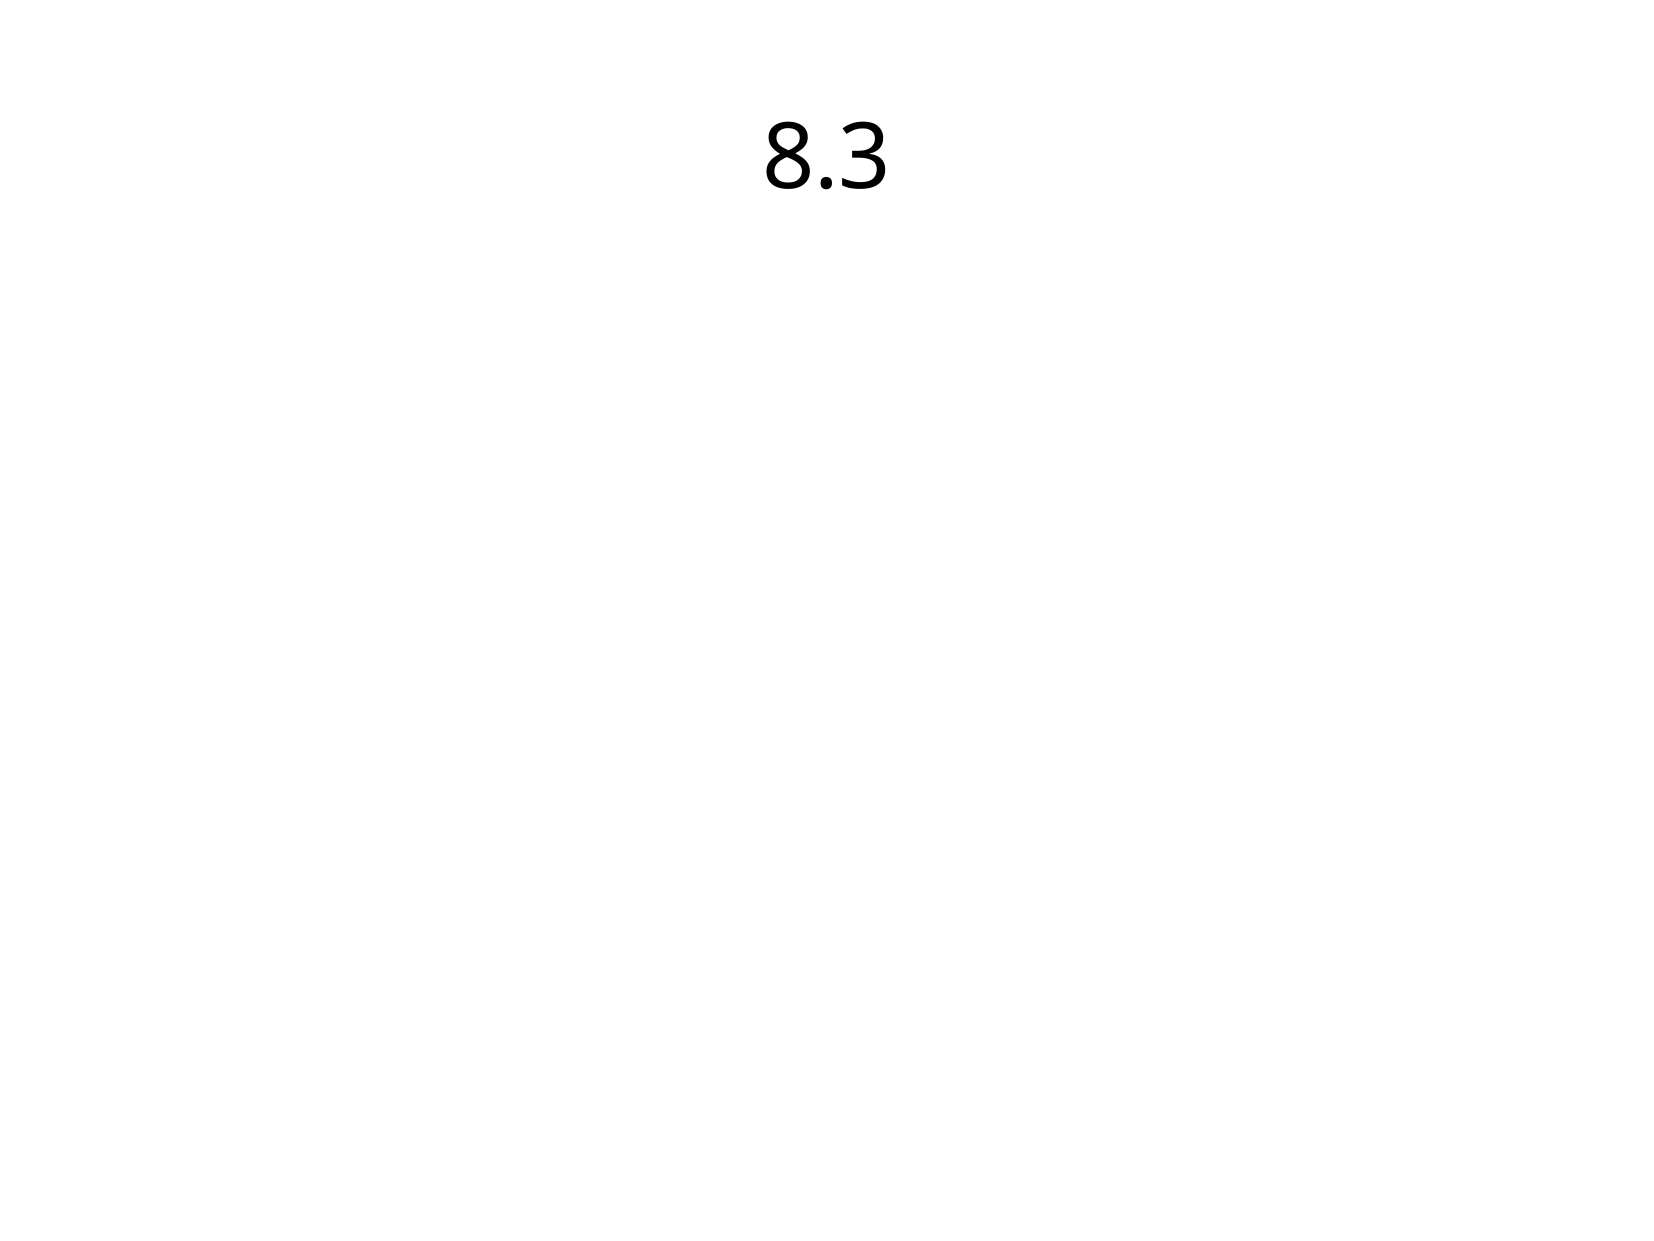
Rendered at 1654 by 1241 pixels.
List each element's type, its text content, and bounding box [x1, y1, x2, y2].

title 8.3 [82, 49, 1571, 257]
